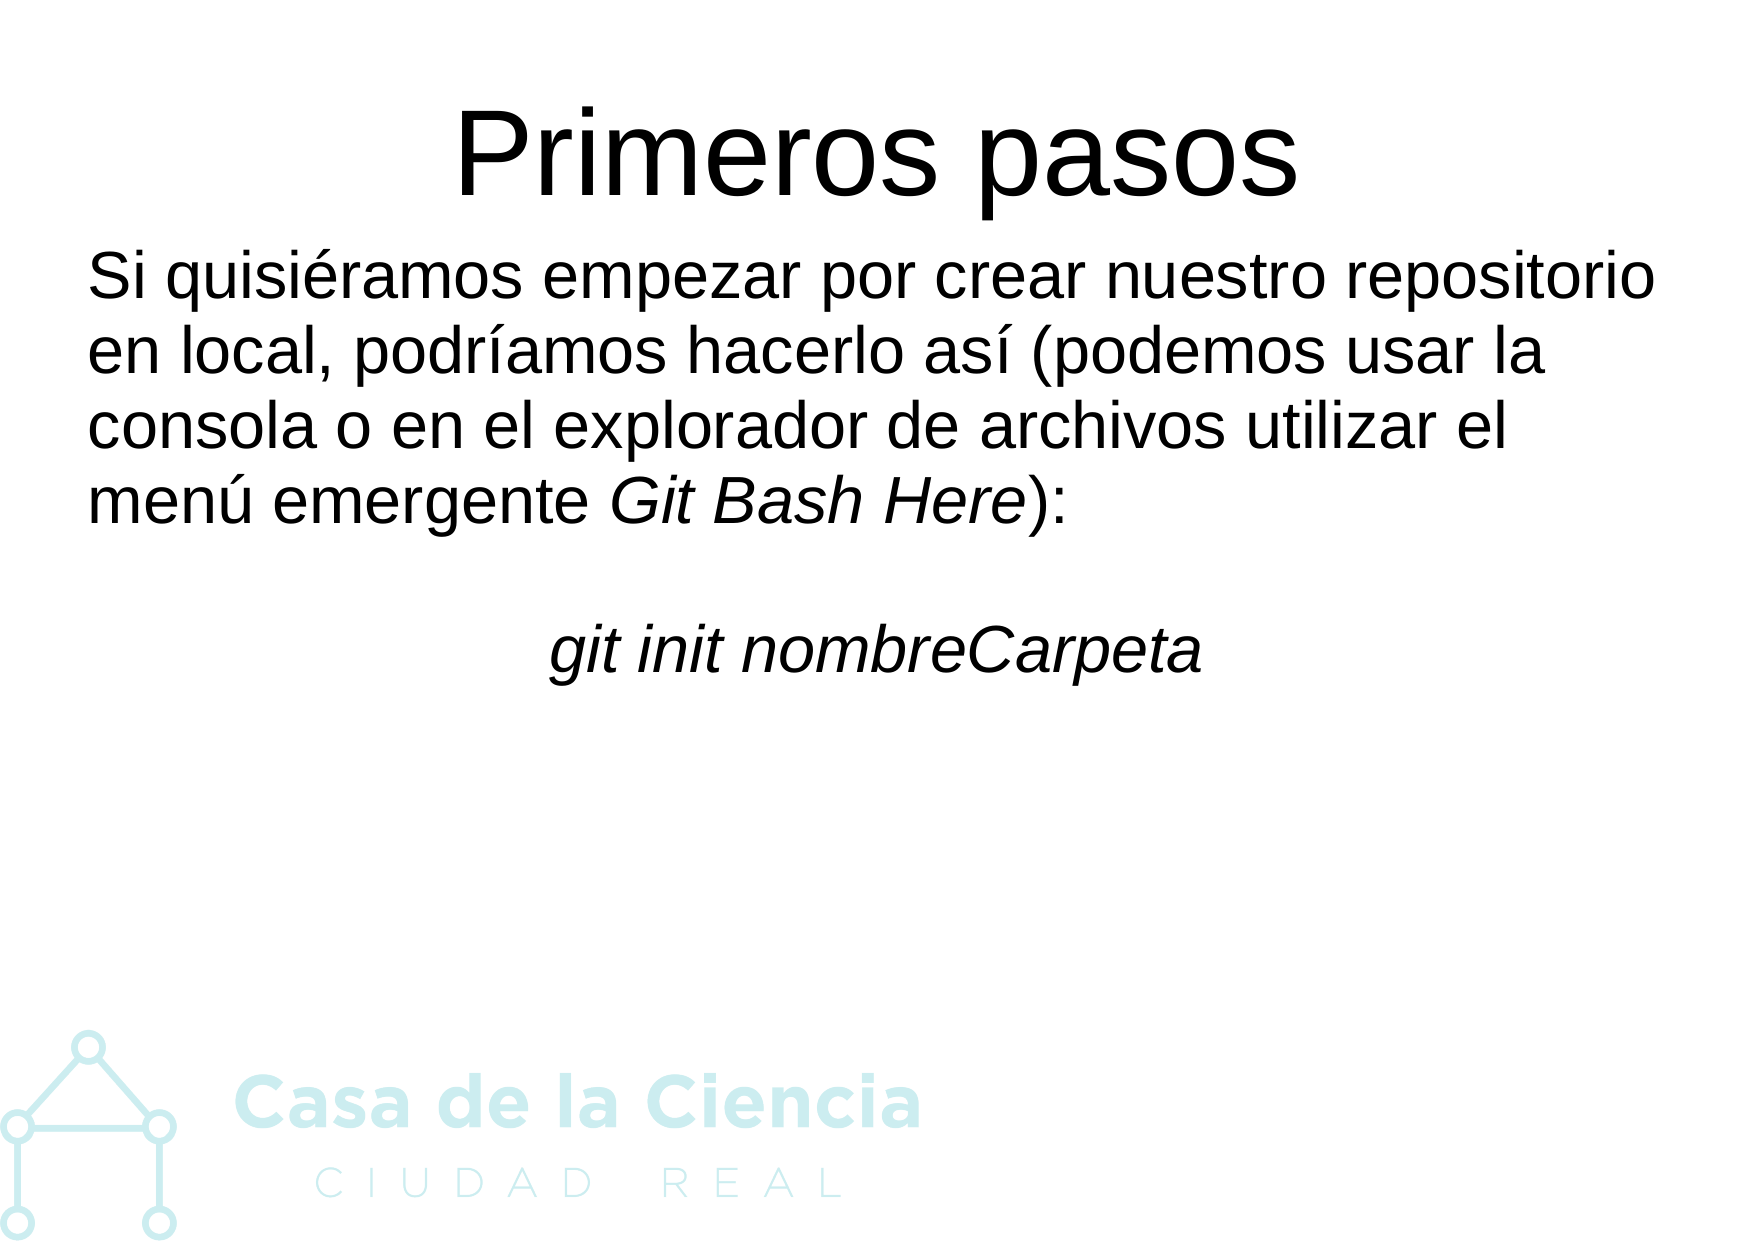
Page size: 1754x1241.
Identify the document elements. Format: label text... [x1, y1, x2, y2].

title Primeros pasos [87, 49, 1667, 238]
subtitle Si quisiéramos empezar por crear nuestro repositorio en local, podríamos hacerlo así (podemos usar la consola o en el explorador de archivos utilizar el menú emergente Git Bash Here): git init nombreCarpeta [87, 238, 1667, 1061]
